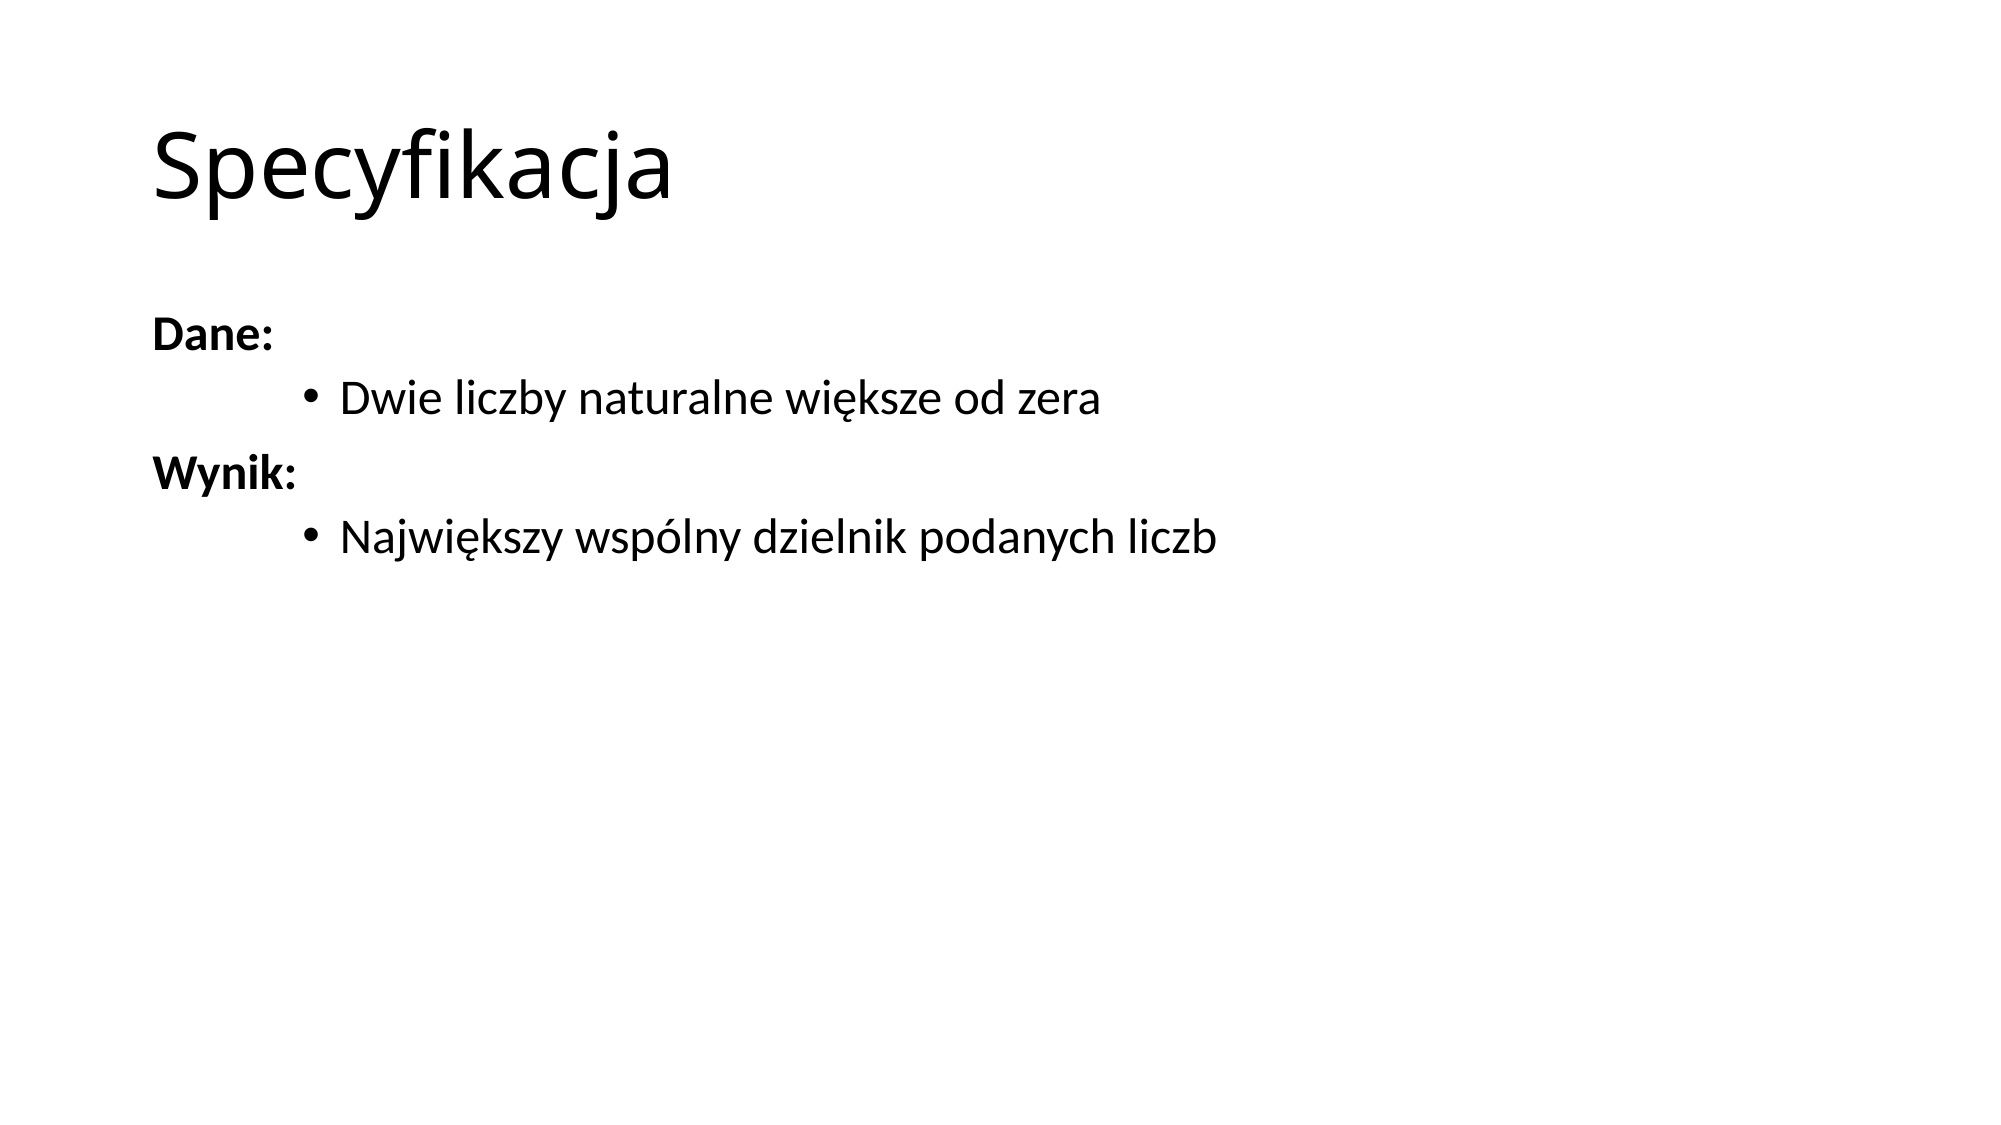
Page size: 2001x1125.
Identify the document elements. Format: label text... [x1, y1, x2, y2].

title Specyfikacja [137, 59, 1863, 278]
list Dane: Dwie liczby naturalne większe od zera Wynik: Największy wspólny dzielnik podanych liczb [137, 299, 1863, 1014]
